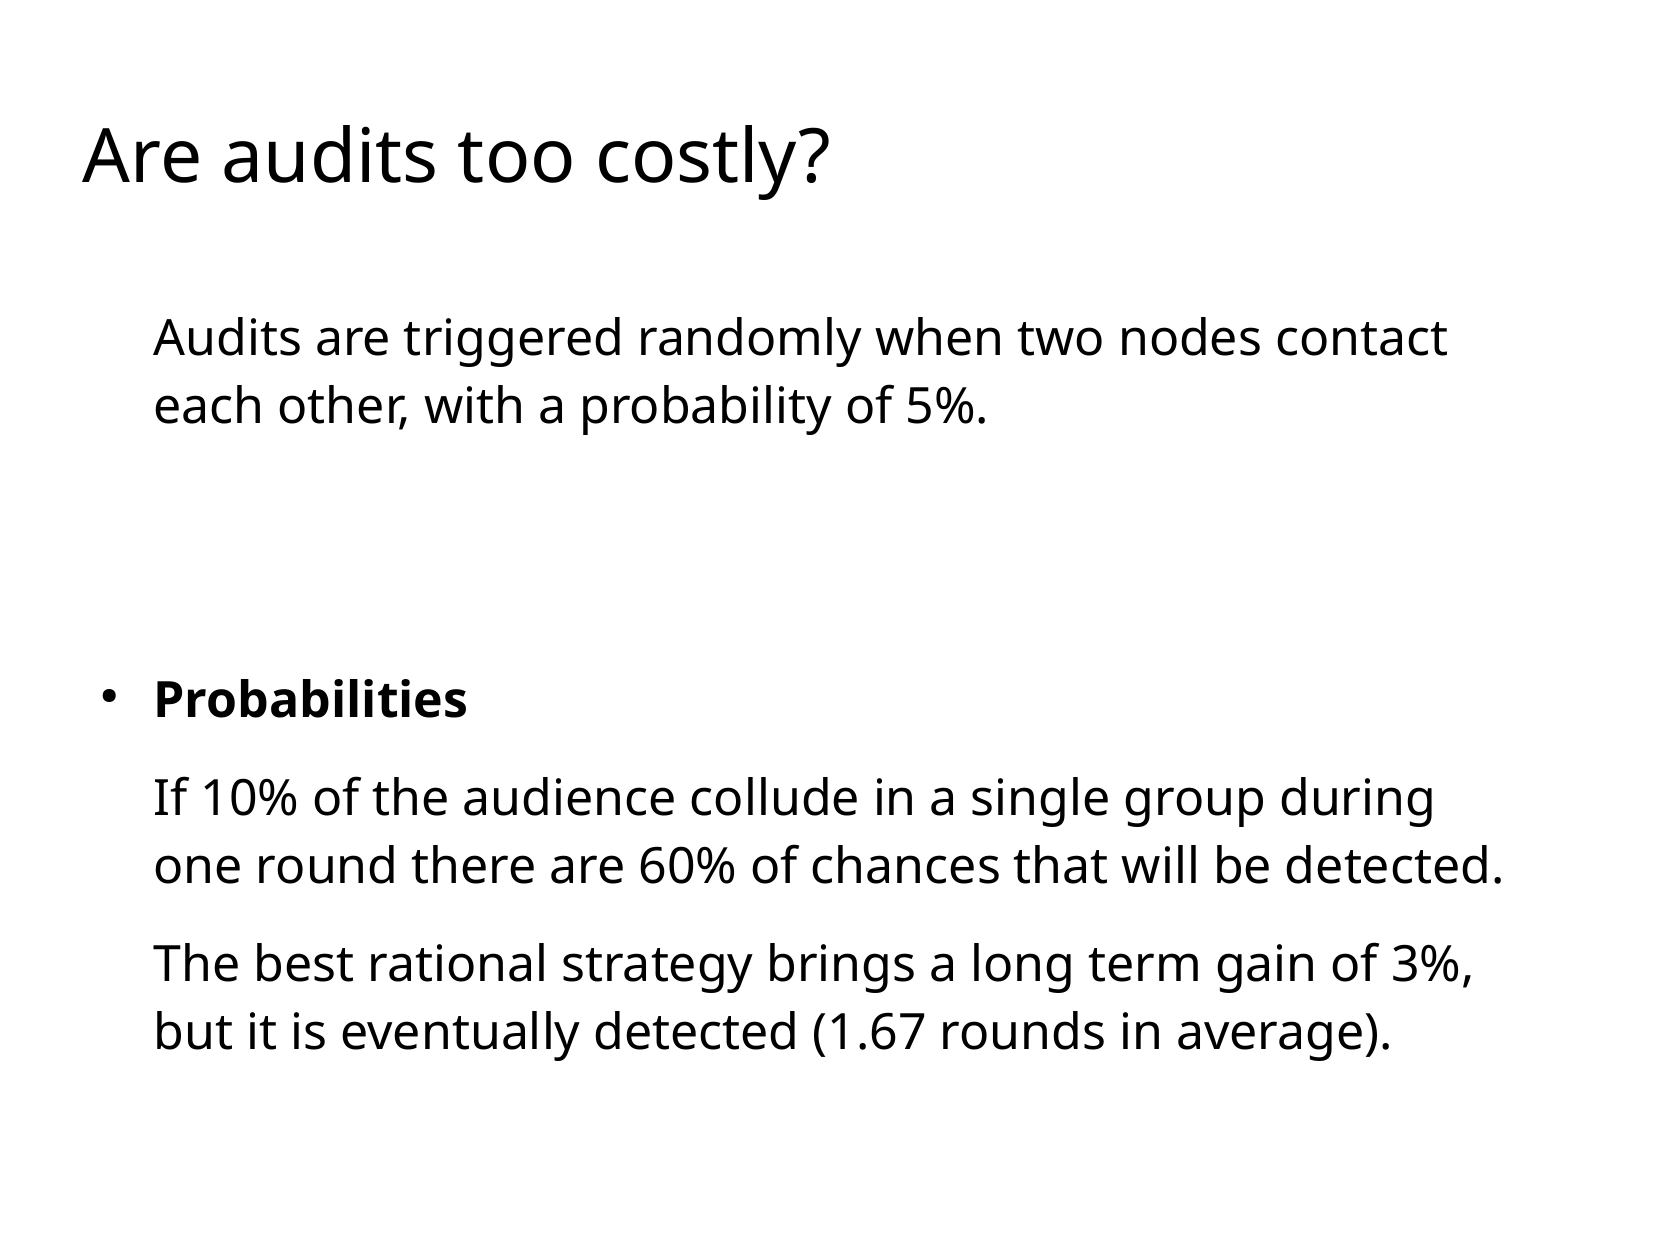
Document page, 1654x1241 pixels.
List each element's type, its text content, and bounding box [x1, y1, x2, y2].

title Are audits too costly? [82, 49, 1571, 257]
list Audits are triggered randomly when two nodes contact each other, with a probability of 5%. Probabilities If 10% of the audience collude in a single group during one round there are 60% of chances that will be detected. The best rational strategy brings a long term gain of 3%, but it is eventually detected (1.67 rounds in average). [82, 301, 1538, 1103]
